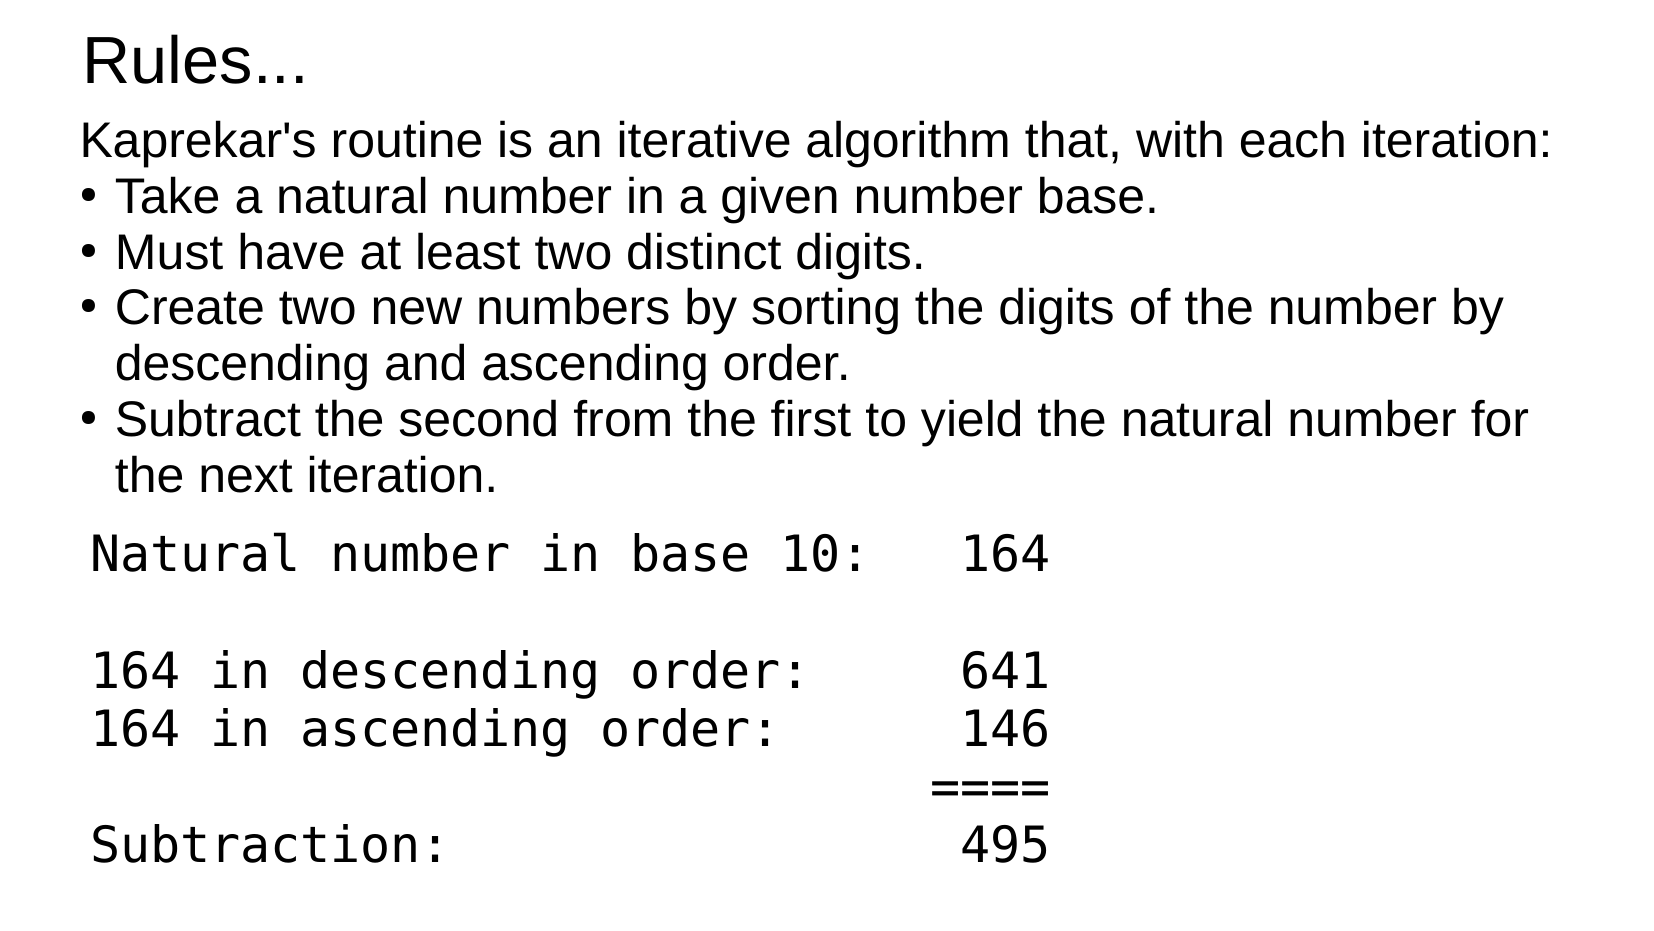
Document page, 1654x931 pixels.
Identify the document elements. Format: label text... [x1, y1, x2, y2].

title Rules... [82, 22, 1571, 98]
text_box Natural number in base 10: 164 164 in descending order: 641 164 in ascending order: 146 ==== Subtraction: 495 [75, 517, 1553, 882]
subtitle Kaprekar's routine is an iterative algorithm that, with each iteration: Take a natural number in a given number base. Must have at least two distinct digits. Create two new numbers by sorting the digits of the number by descending and ascending order. Subtract the second from the first to yield the natural number for the next iteration. [79, 112, 1568, 503]
